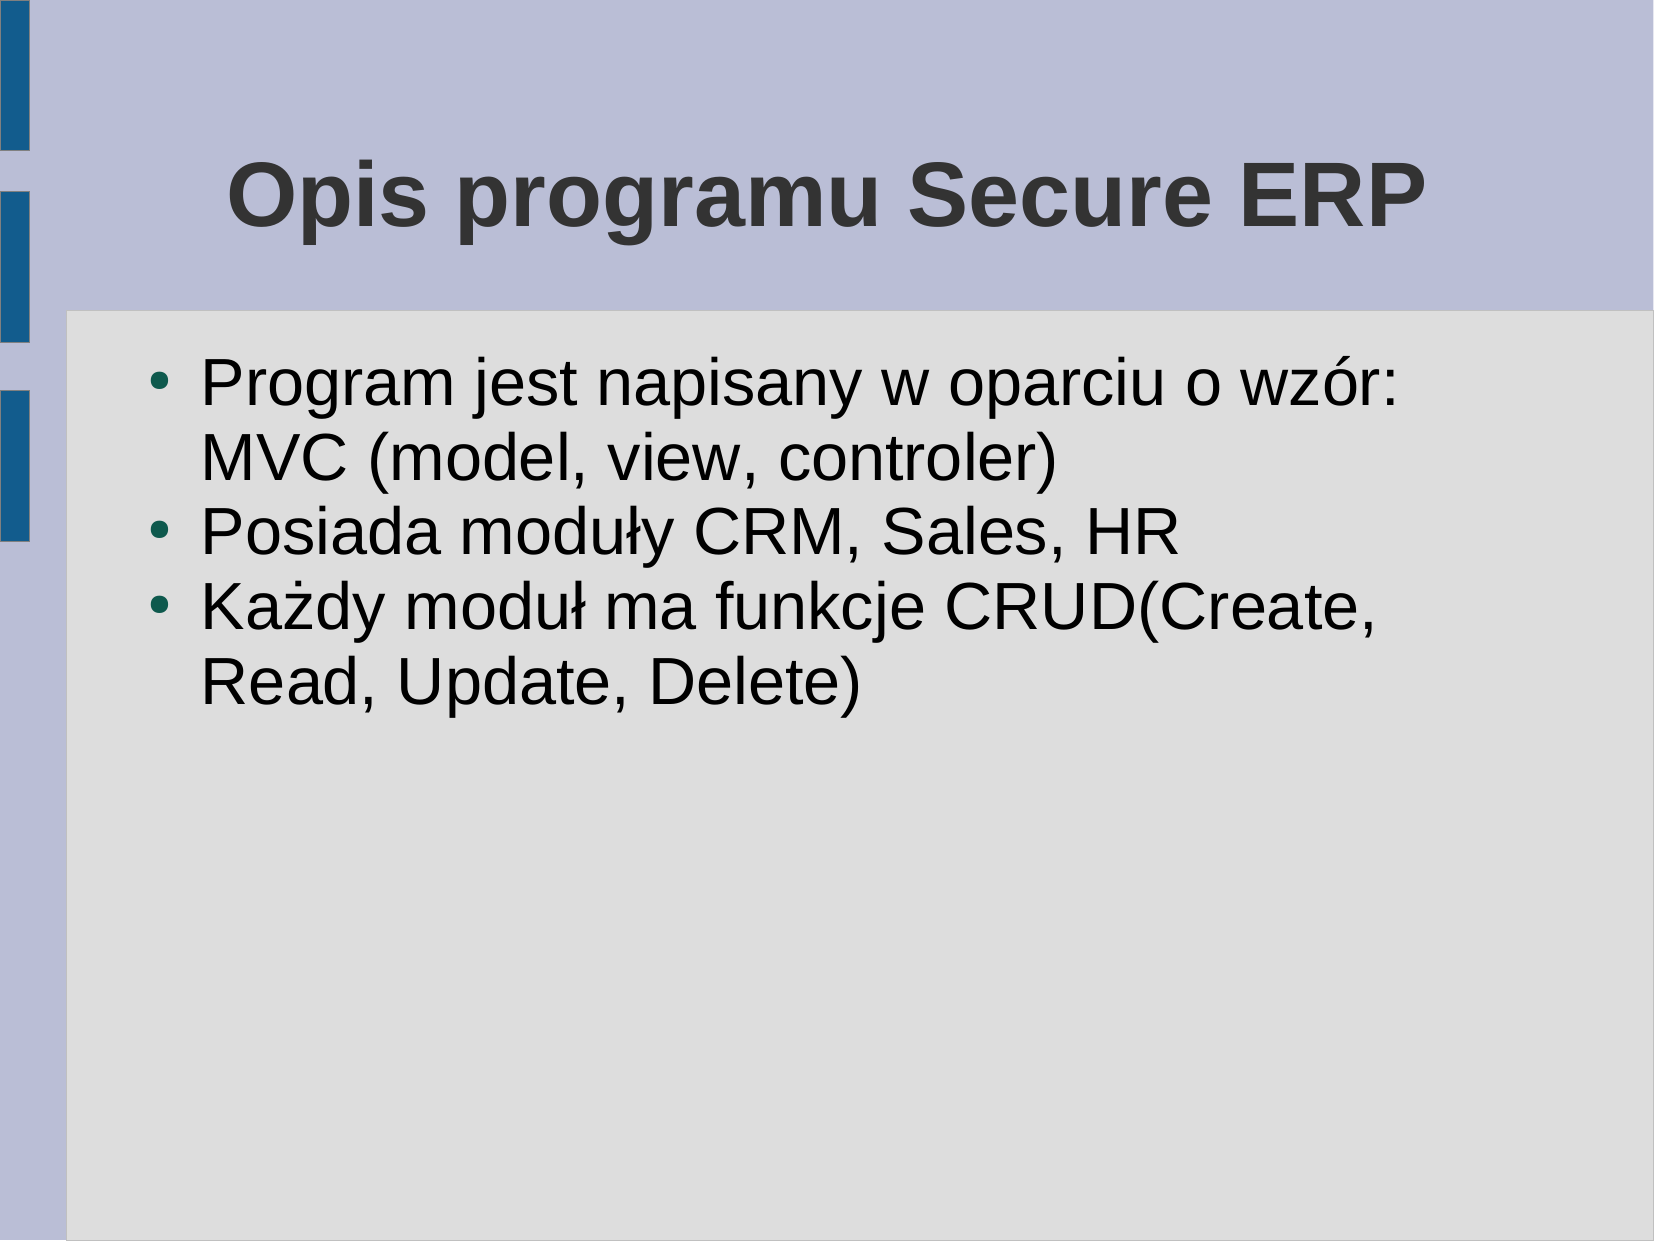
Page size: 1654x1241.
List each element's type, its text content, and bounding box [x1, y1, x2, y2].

title Opis programu Secure ERP [121, 91, 1534, 299]
list Program jest napisany w oparciu o wzór: MVC (model, view, controler) Posiada moduły CRM, Sales, HR Każdy moduł ma funkcje CRUD(Create, Read, Update, Delete) [129, 344, 1542, 1127]
